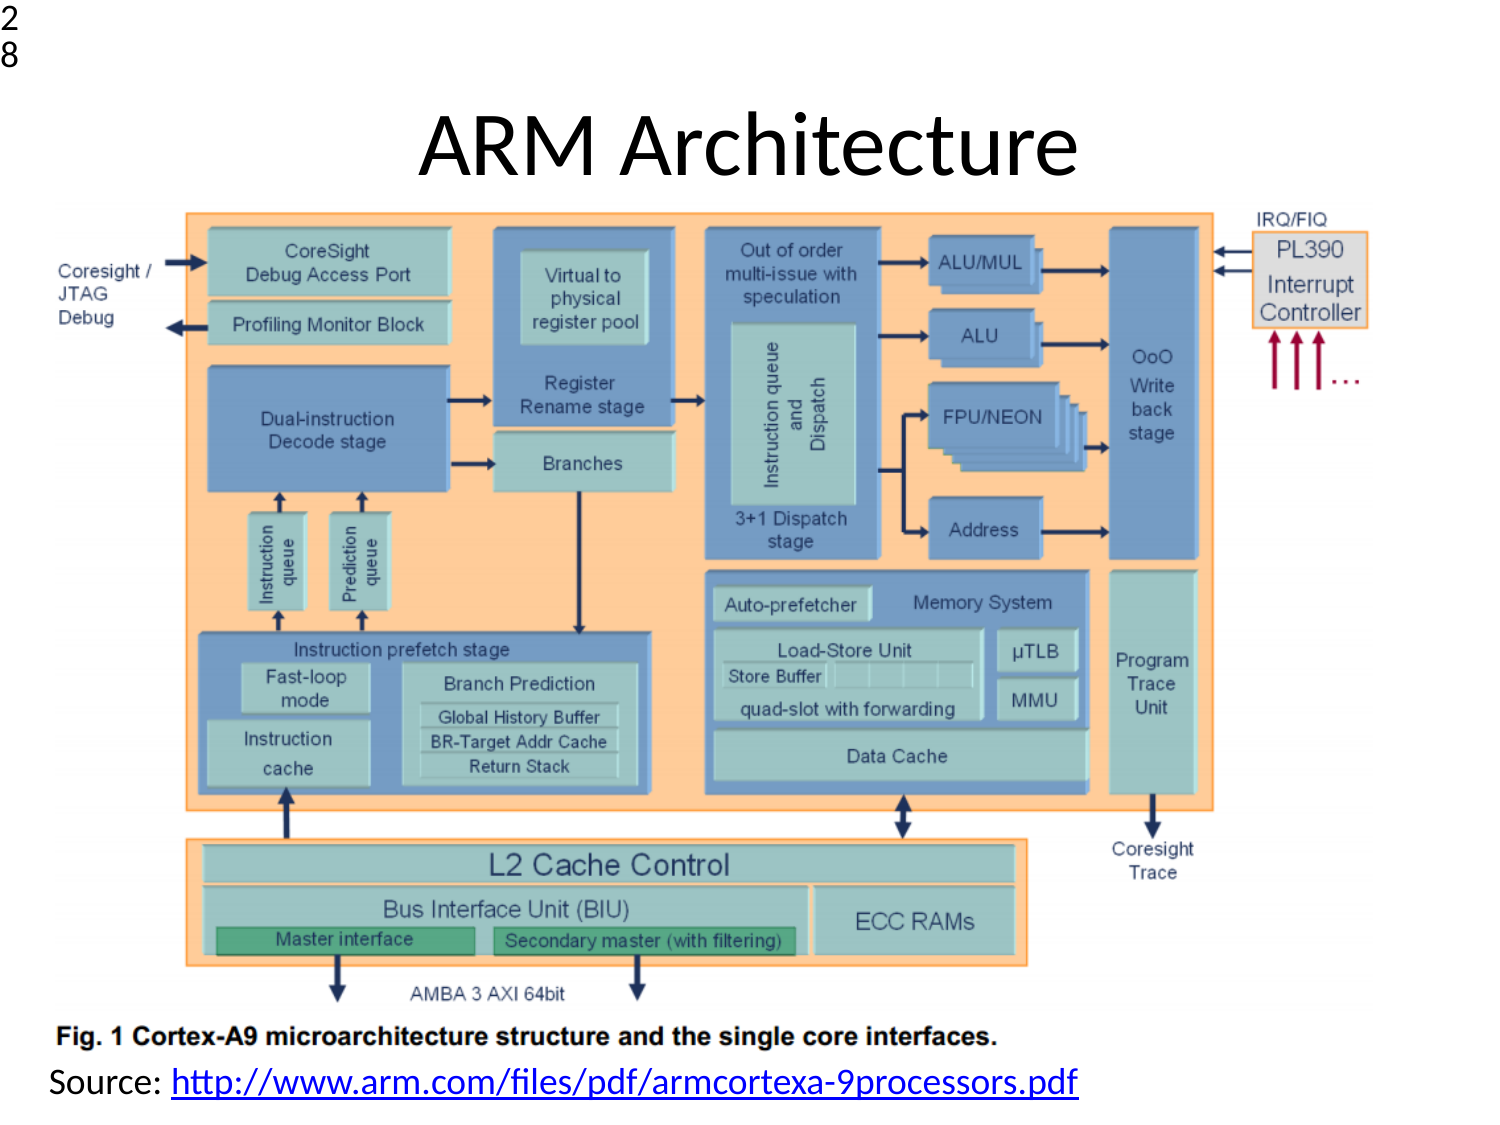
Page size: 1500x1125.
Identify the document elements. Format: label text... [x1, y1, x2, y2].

title ARM Architecture [75, 45, 1425, 233]
picture [37, 198, 1388, 1069]
text_box Source: http://www.arm.com/files/pdf/armcortexa-9processors.pdf [33, 1049, 1375, 1110]
